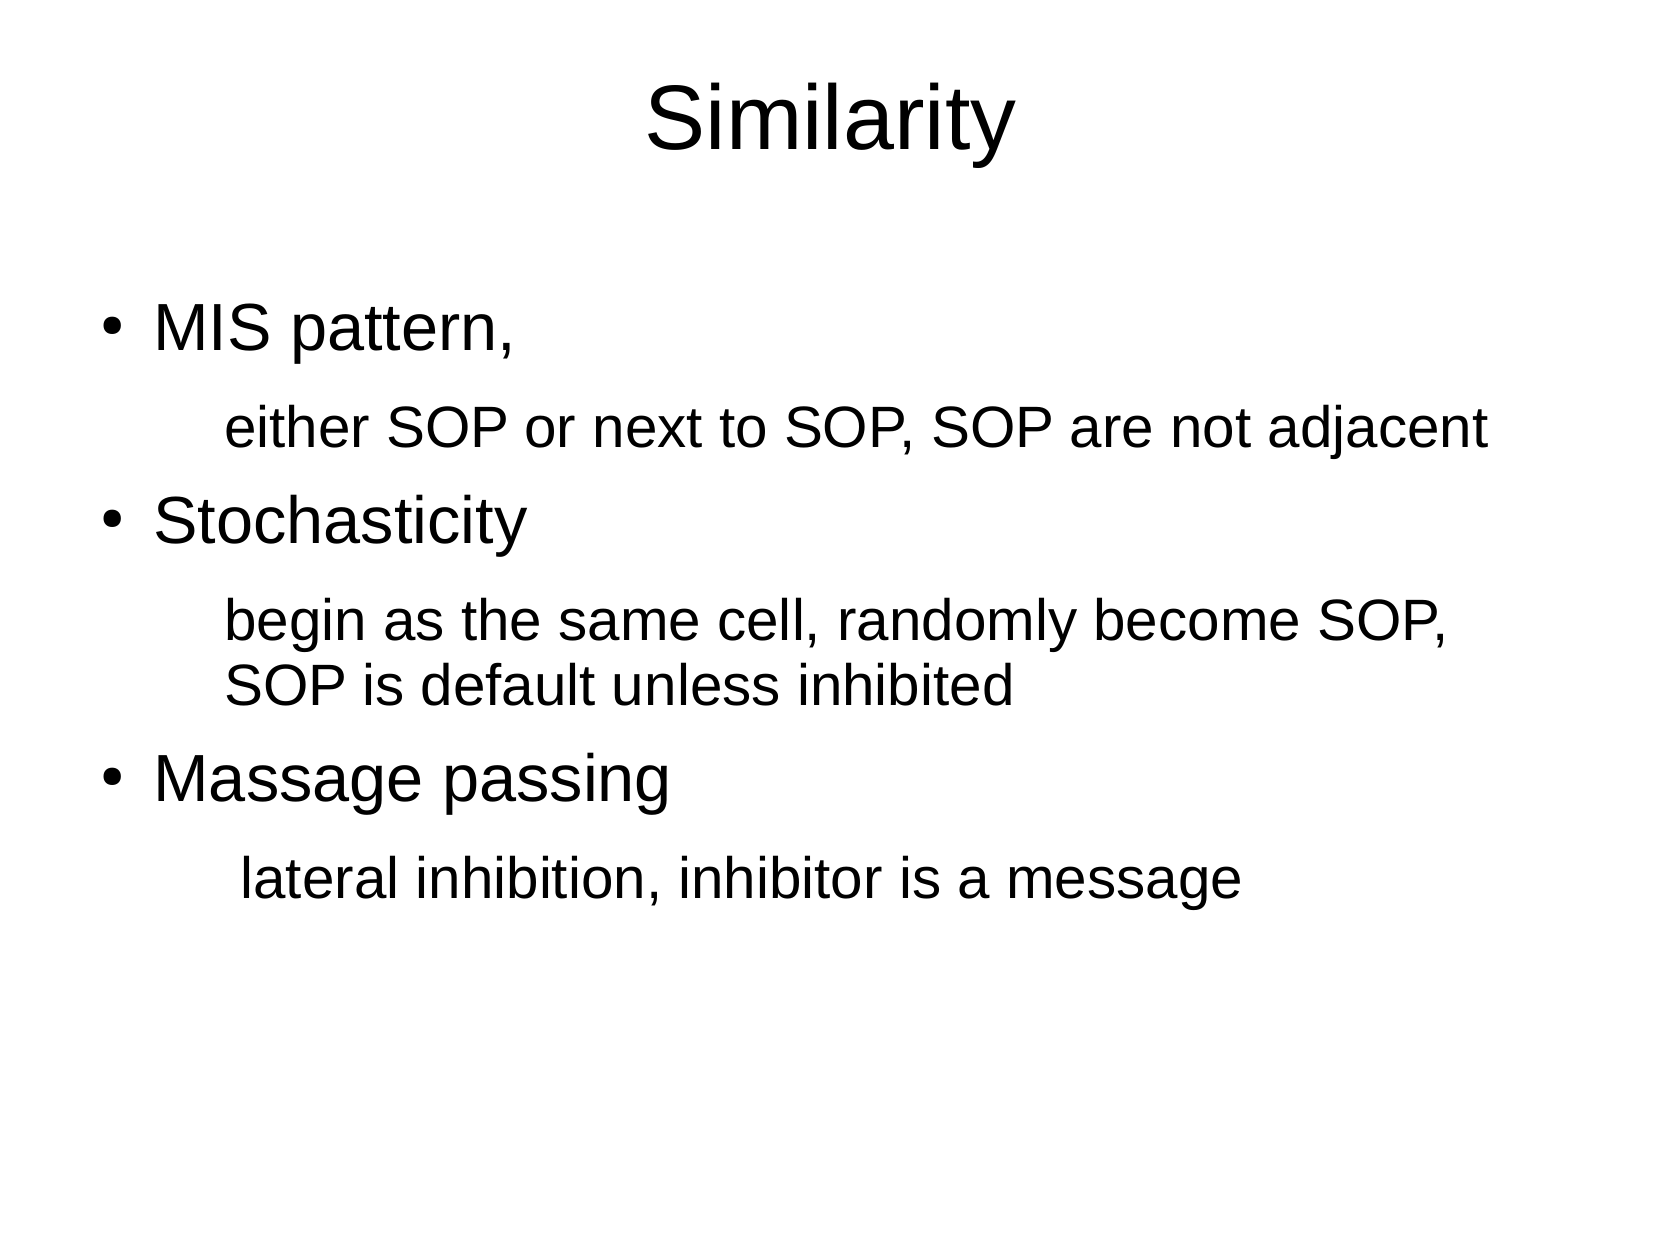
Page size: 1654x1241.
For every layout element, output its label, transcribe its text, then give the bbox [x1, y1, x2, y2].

title Similarity [86, 65, 1576, 273]
list MIS pattern, either SOP or next to SOP, SOP are not adjacent Stochasticity begin as the same cell, randomly become SOP, SOP is default unless inhibited Massage passing lateral inhibition, inhibitor is a message [82, 290, 1538, 1216]
